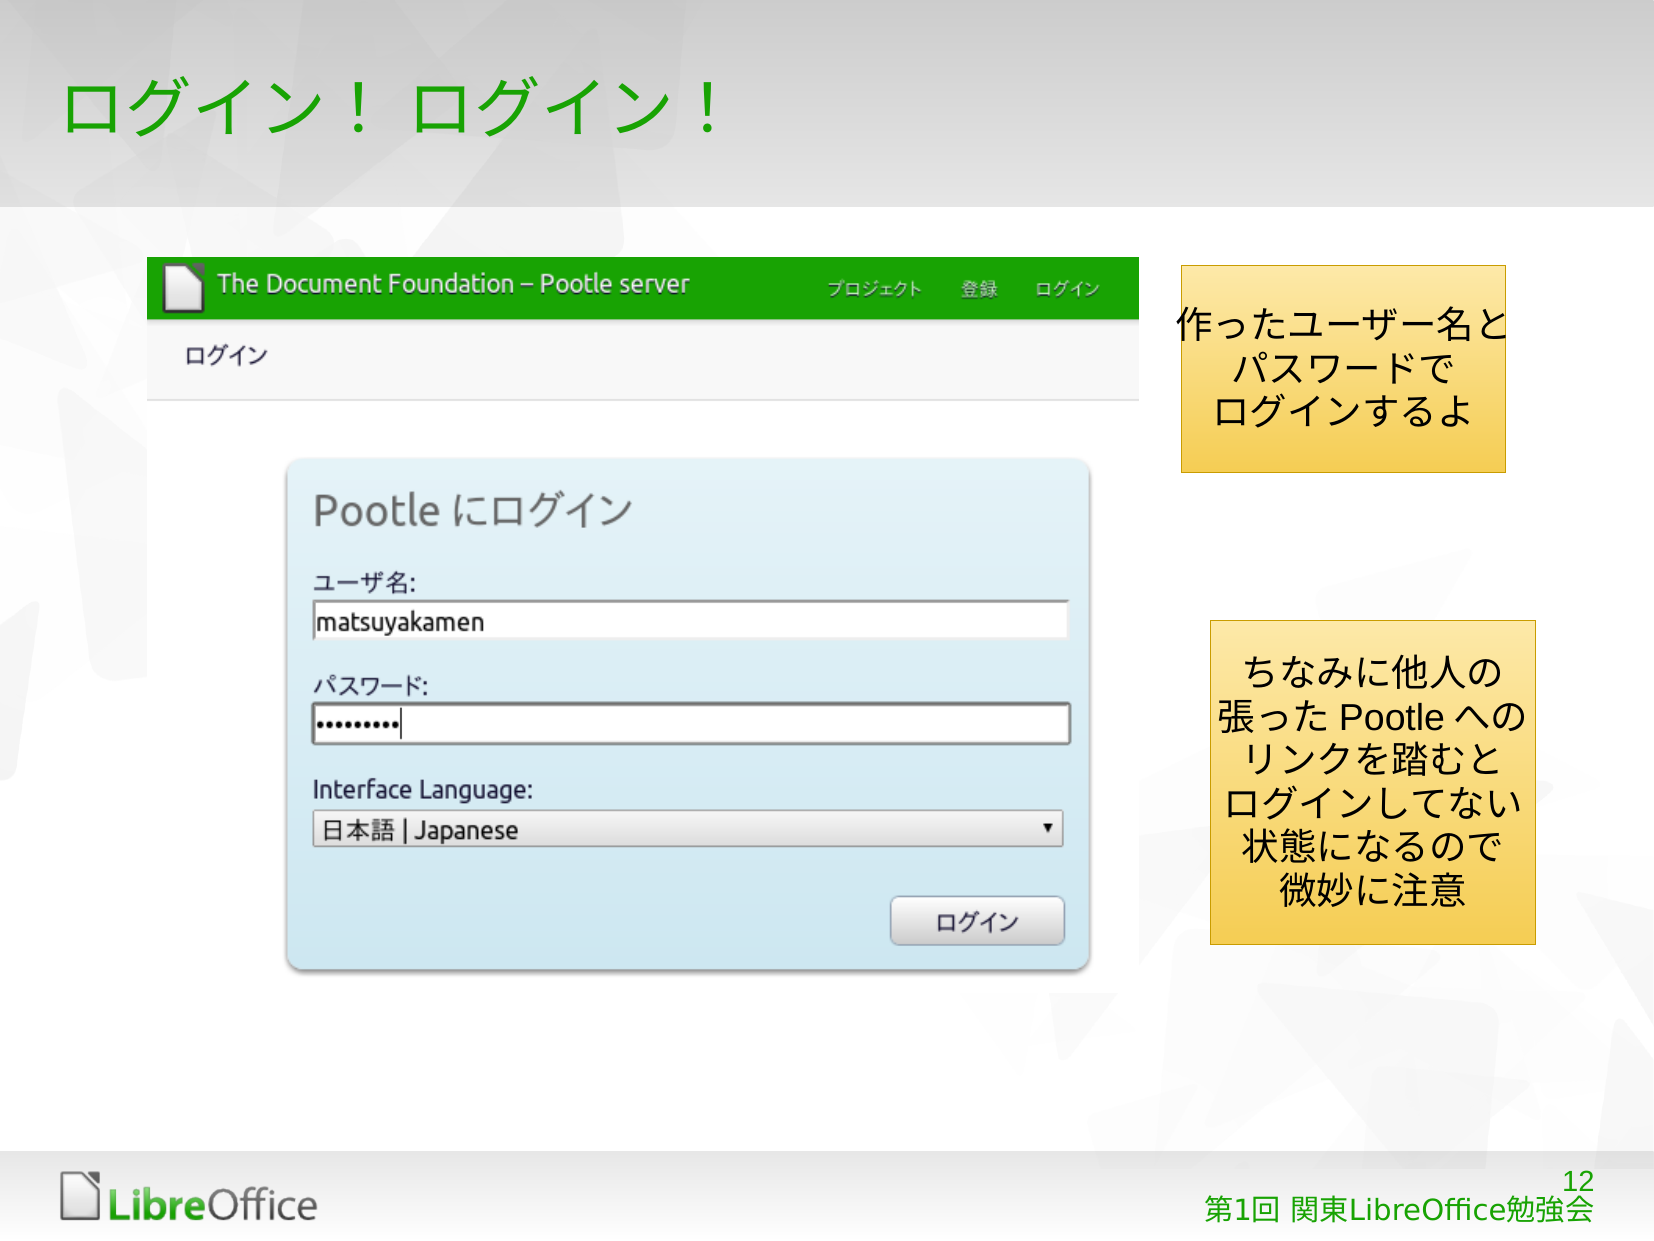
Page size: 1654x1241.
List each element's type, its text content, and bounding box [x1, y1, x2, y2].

title ログイン！ ログイン！ [59, 29, 1595, 178]
text_box ちなみに他人の 張ったPootleへの リンクを踏むと ログインしてない 状態になるので 微妙に注意 [1210, 620, 1536, 945]
picture [0, 0, 1654, 1169]
picture [41, 1152, 337, 1240]
text_box 作ったユーザー名と パスワードで ログインするよ [1181, 265, 1506, 473]
